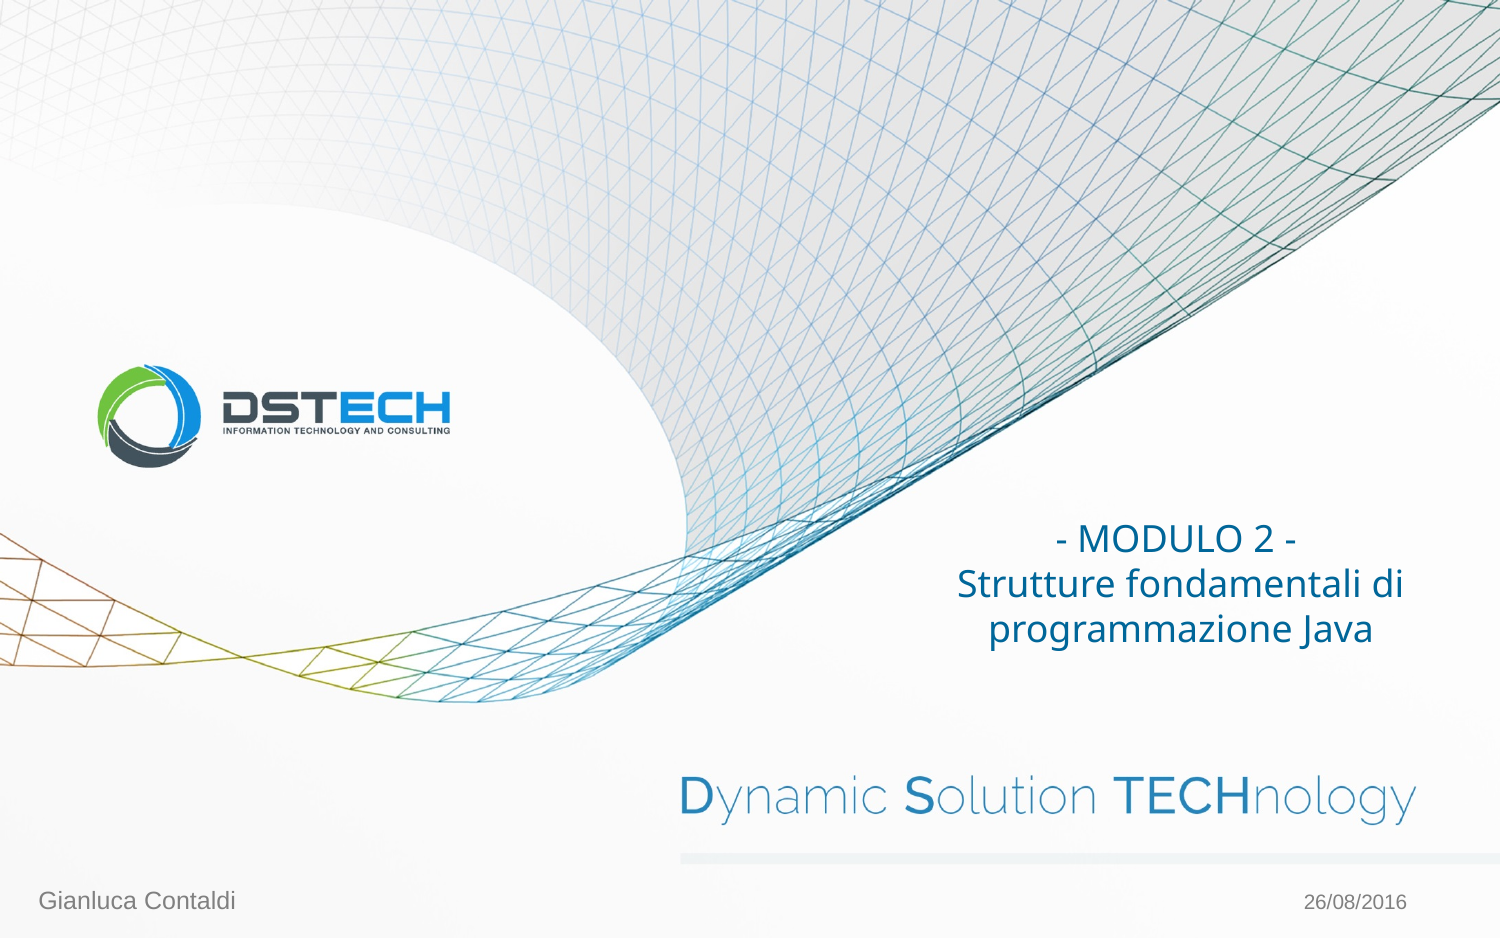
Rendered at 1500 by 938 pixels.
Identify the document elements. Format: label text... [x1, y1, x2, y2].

text_box - MODULO 2 - Strutture fondamentali di programmazione Java [814, 507, 1500, 697]
picture [0, 0, 1500, 938]
text_box Gianluca Contaldi 26/08/2016 [23, 868, 1423, 925]
